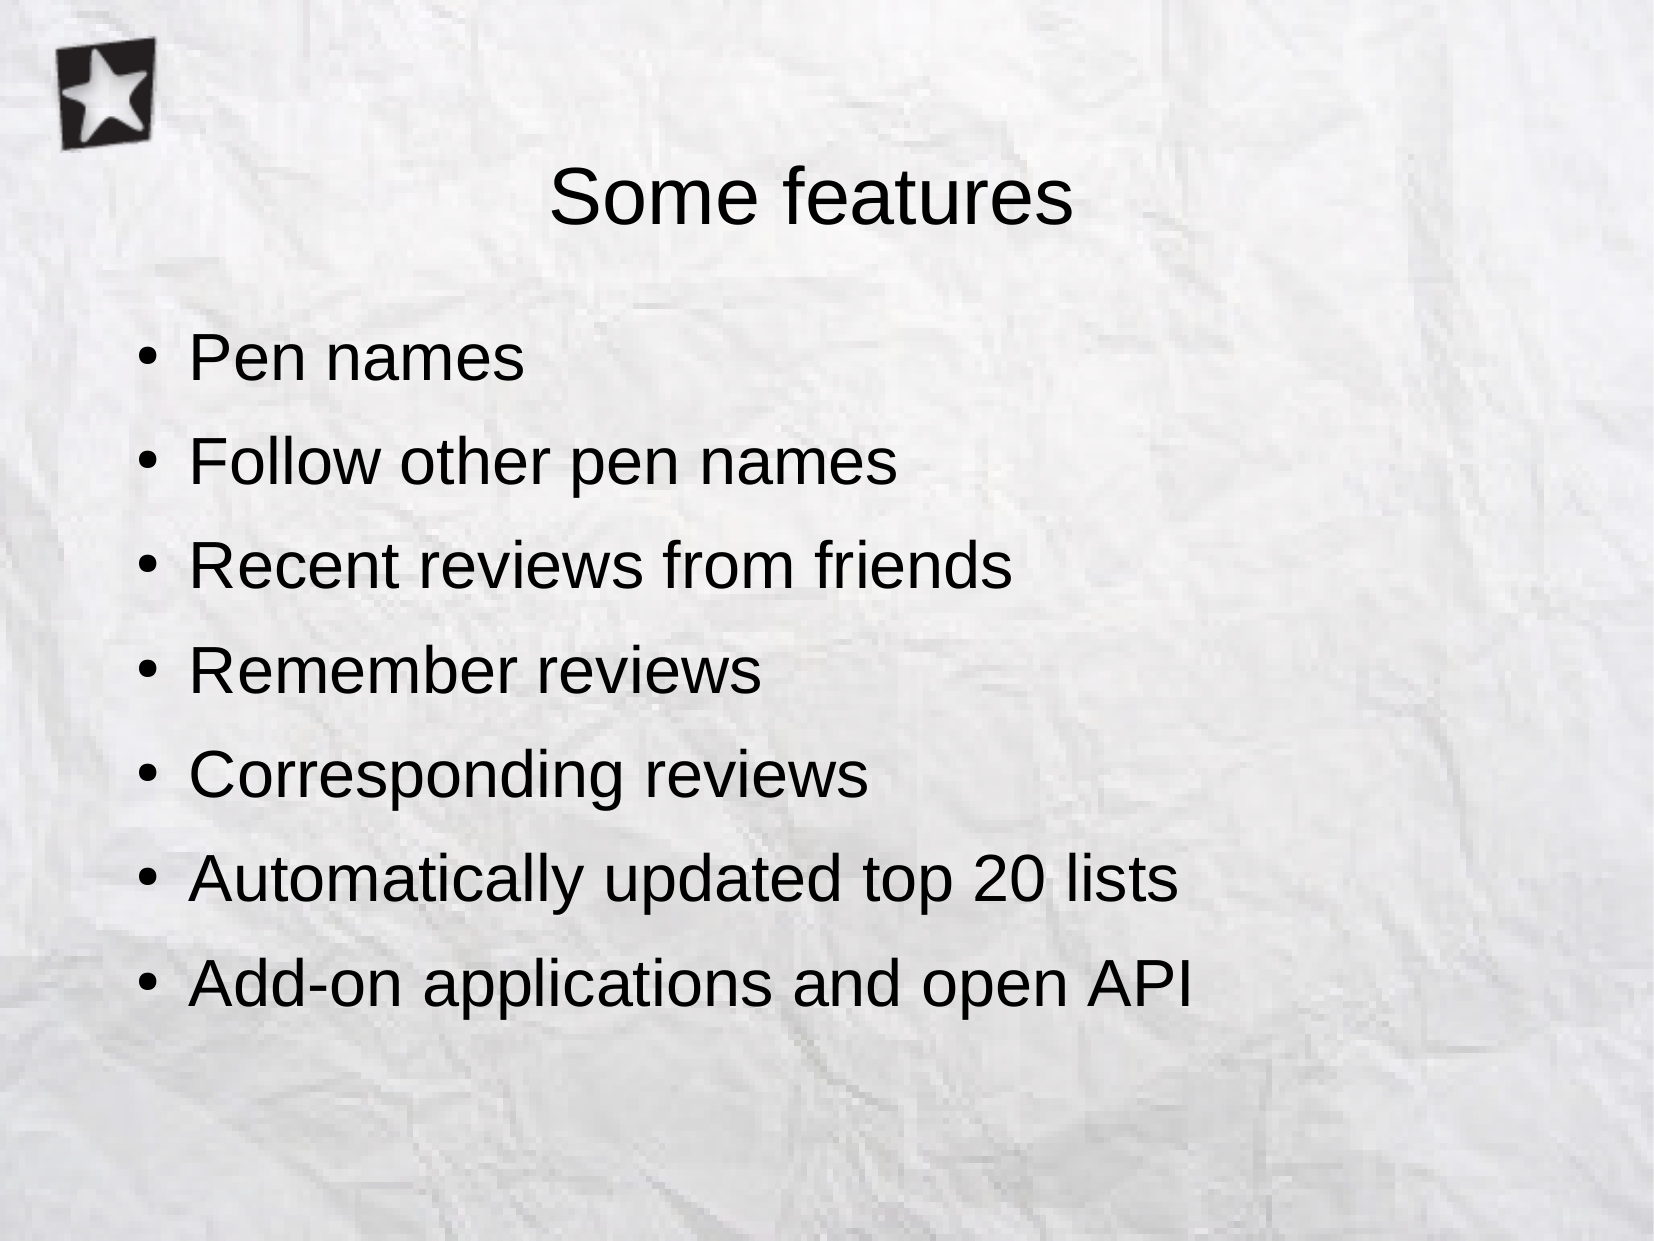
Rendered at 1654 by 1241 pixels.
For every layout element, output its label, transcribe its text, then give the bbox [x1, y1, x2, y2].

picture [0, 0, 1654, 1241]
list Pen names Follow other pen names Recent reviews from friends Remember reviews Corresponding reviews Automatically updated top 20 lists Add-on applications and open API [118, 319, 1571, 1040]
title Some features [118, 112, 1506, 281]
